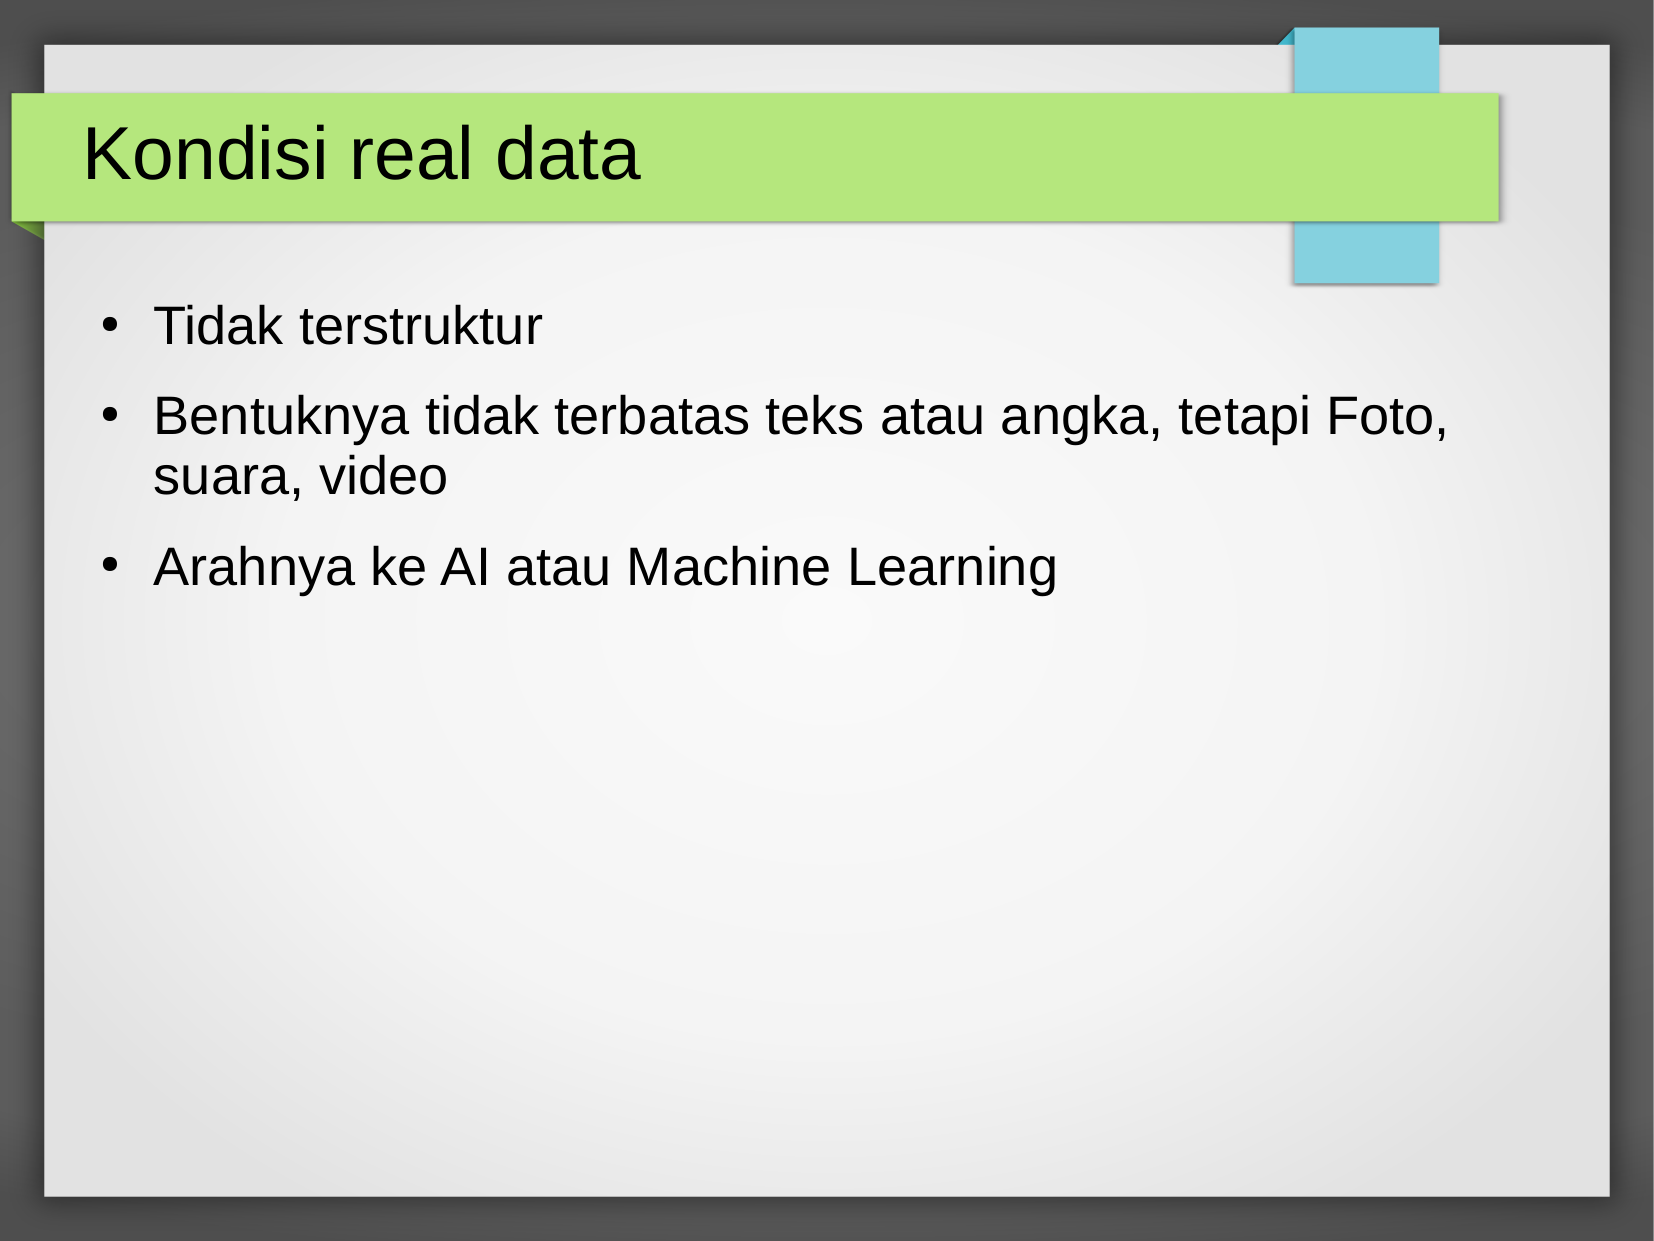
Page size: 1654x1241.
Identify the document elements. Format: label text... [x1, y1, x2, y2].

picture [0, 0, 1654, 1241]
title Kondisi real data [82, 94, 1264, 213]
list Tidak terstruktur Bentuknya tidak terbatas teks atau angka, tetapi Foto, suara, video Arahnya ke AI atau Machine Learning [82, 295, 1571, 1015]
